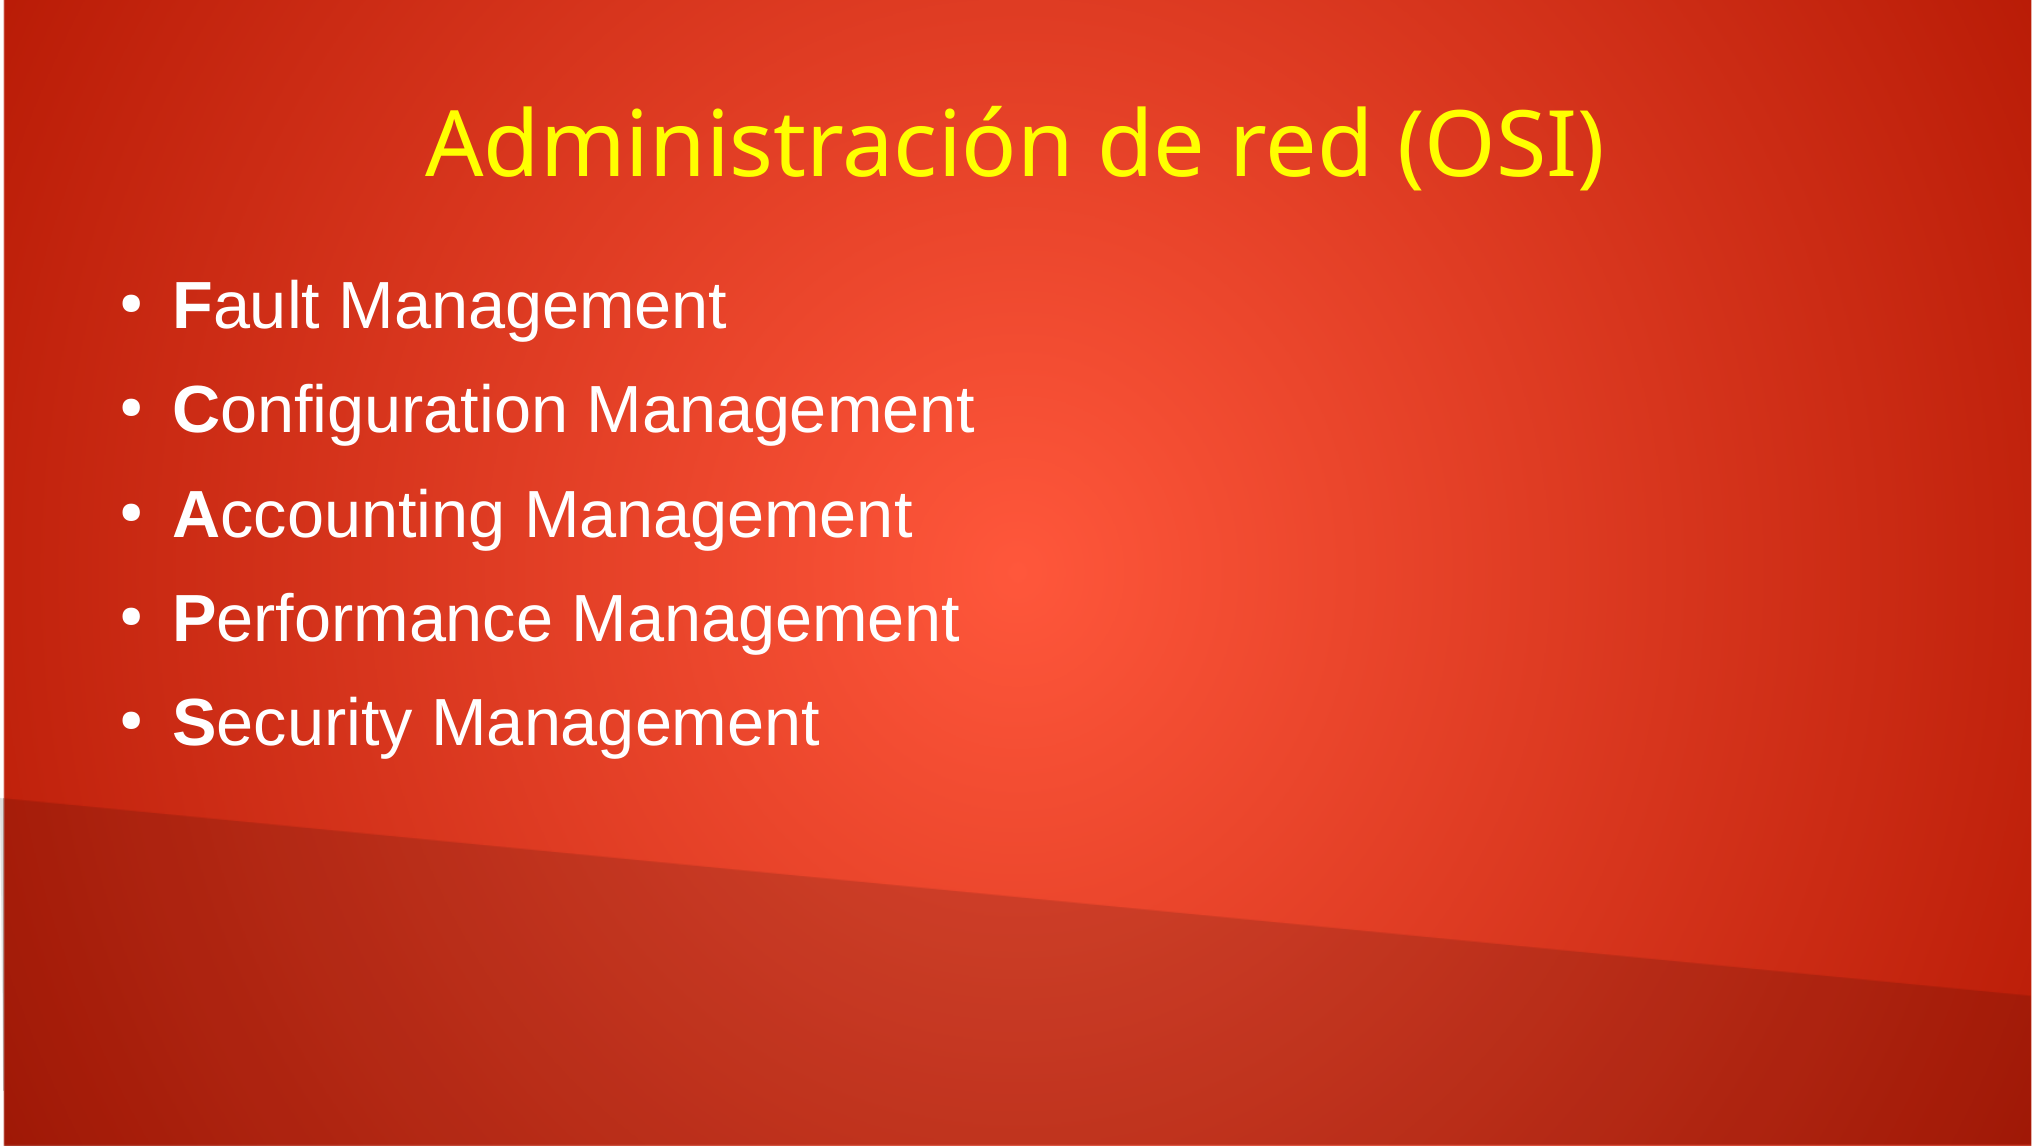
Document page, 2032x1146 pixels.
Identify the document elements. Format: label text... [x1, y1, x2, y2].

list Fault Management Configuration Management Accounting Management Performance Management Security Management [101, 268, 1930, 1025]
title Administración de red (OSI) [101, 45, 1930, 237]
picture [0, 0, 2032, 1146]
